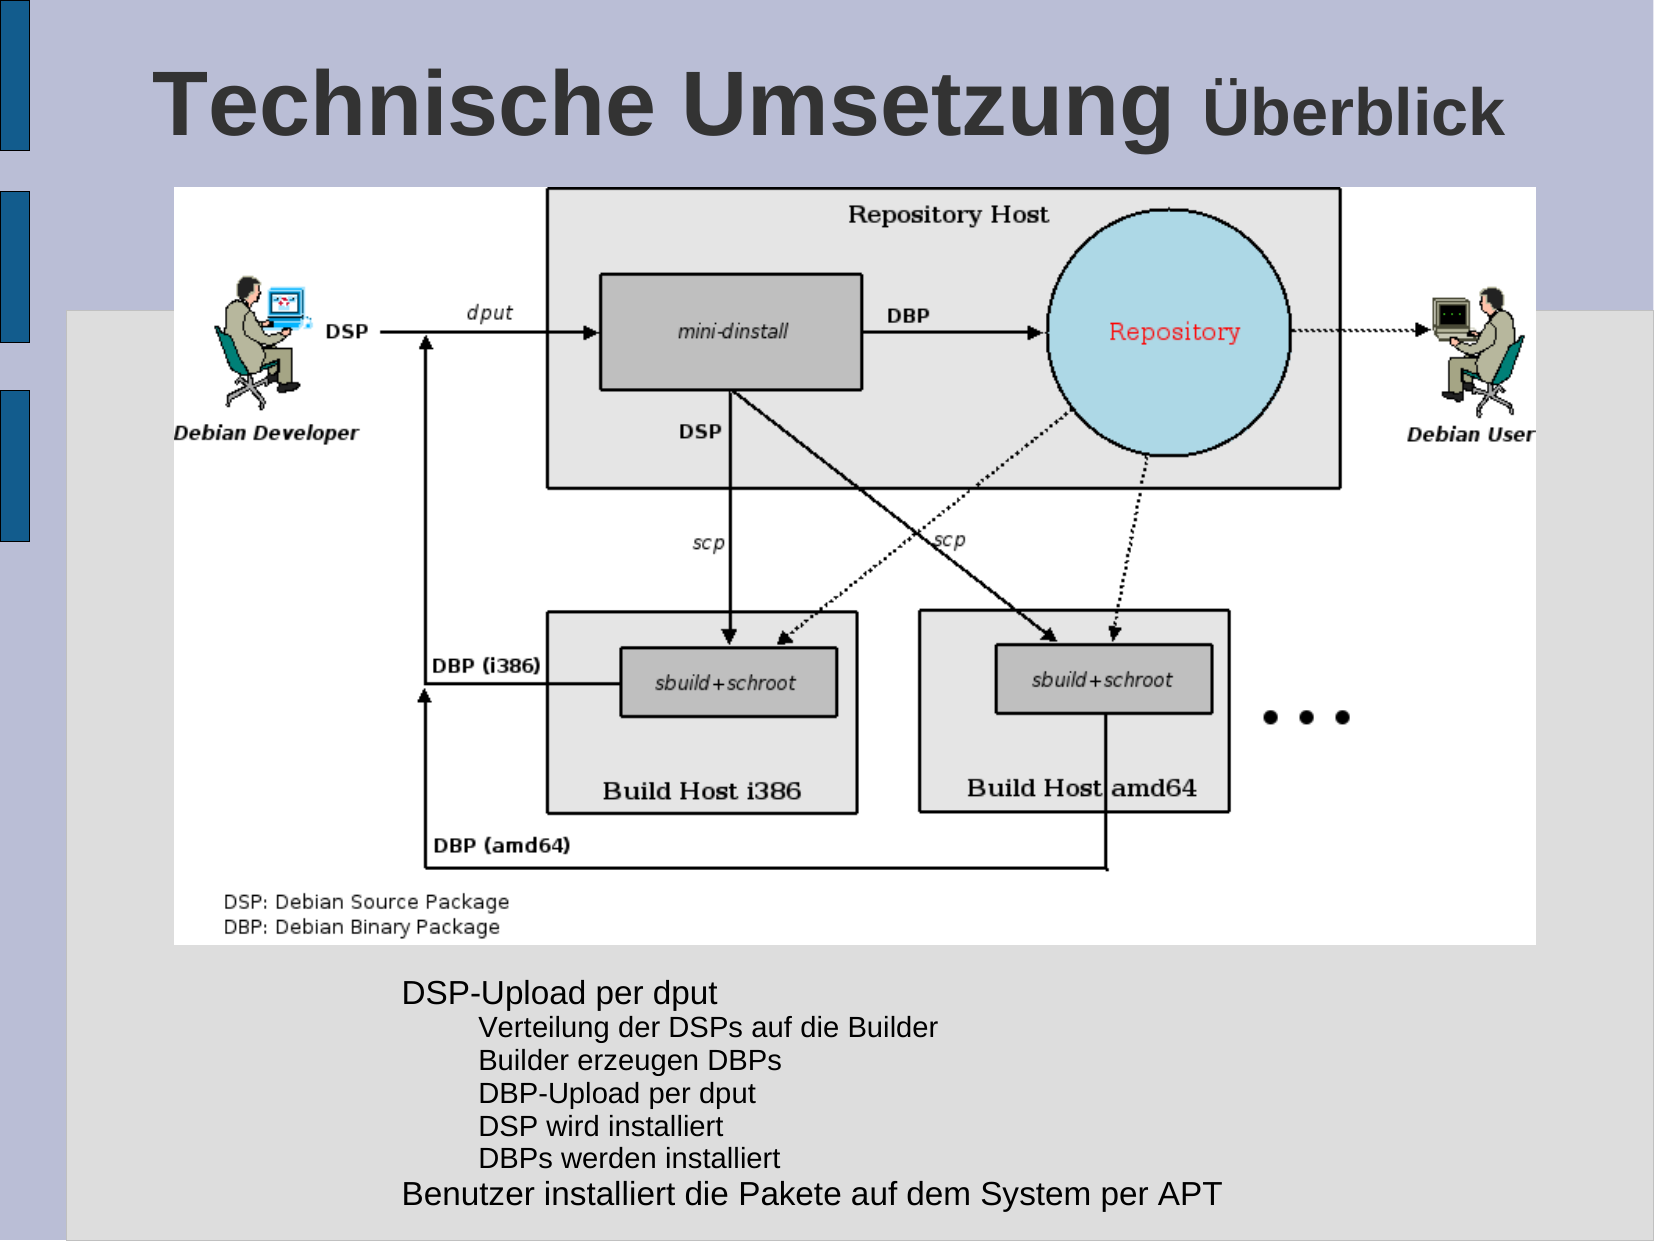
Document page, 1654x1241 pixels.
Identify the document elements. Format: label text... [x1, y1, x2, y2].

title Technische Umsetzung Überblick [123, 0, 1536, 208]
picture [174, 187, 1536, 945]
list DSP-Upload per dput Verteilung der DSPs auf die Builder Builder erzeugen DBPs DBP-Upload per dput DSP wird installiert DBPs werden installiert Benutzer installiert die Pakete auf dem System per APT [383, 974, 1536, 1241]
